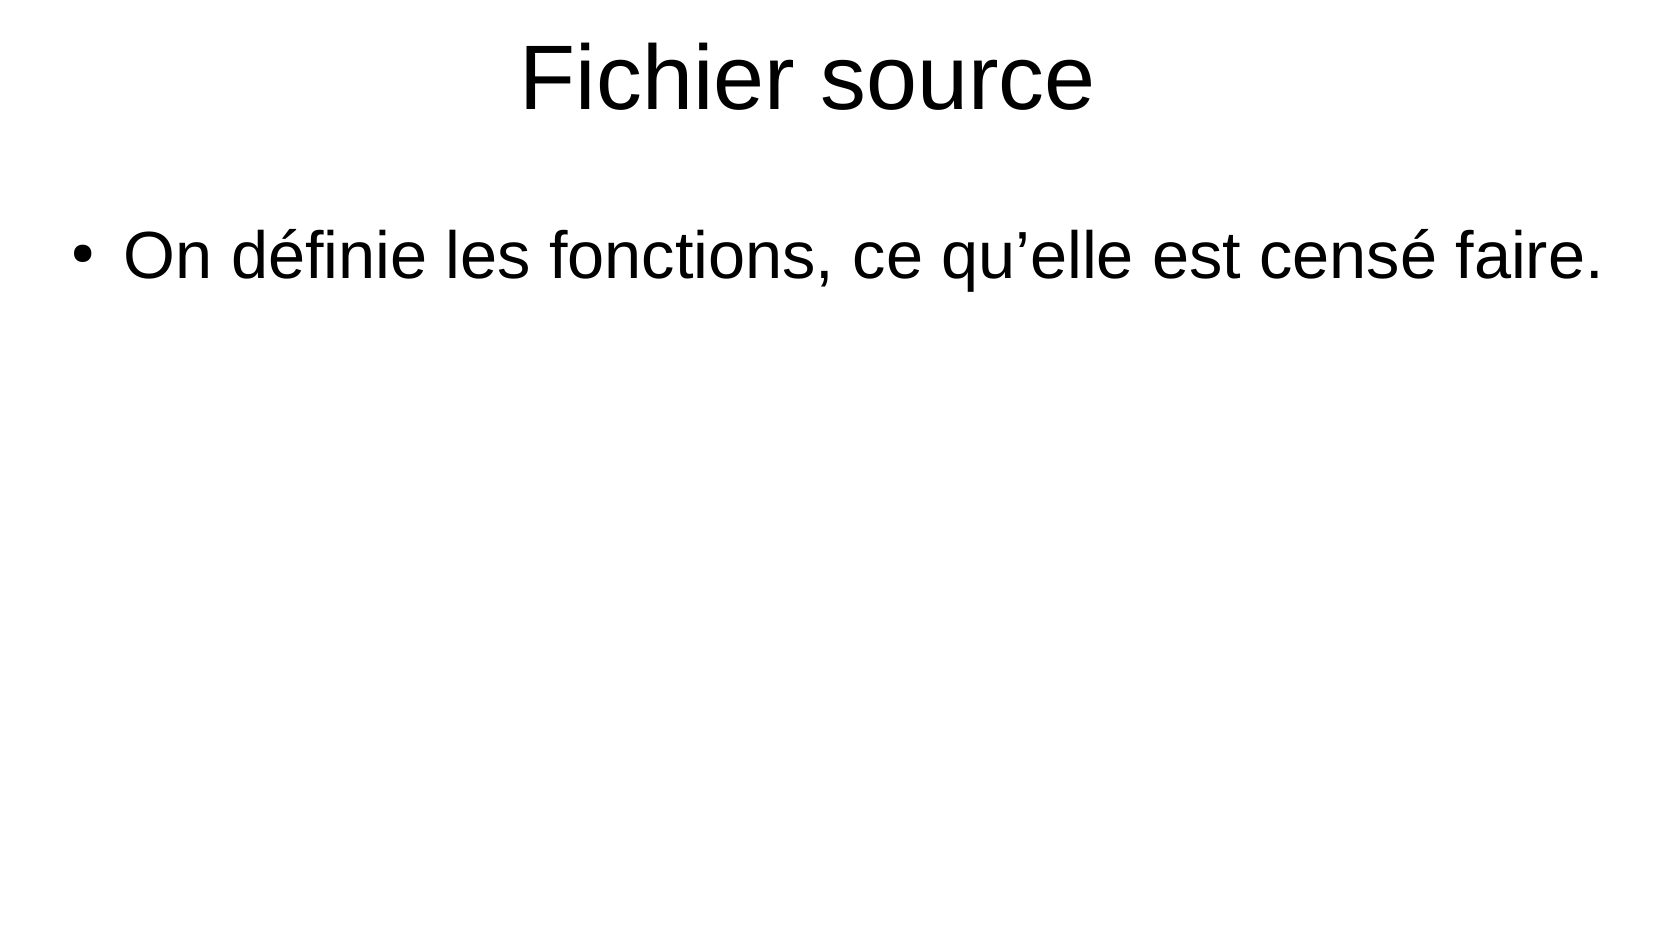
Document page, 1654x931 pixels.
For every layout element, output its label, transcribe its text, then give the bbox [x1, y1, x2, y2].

list On définie les fonctions, ce qu’elle est censé faire. [53, 217, 1625, 758]
title Fichier source [76, 0, 1565, 156]
